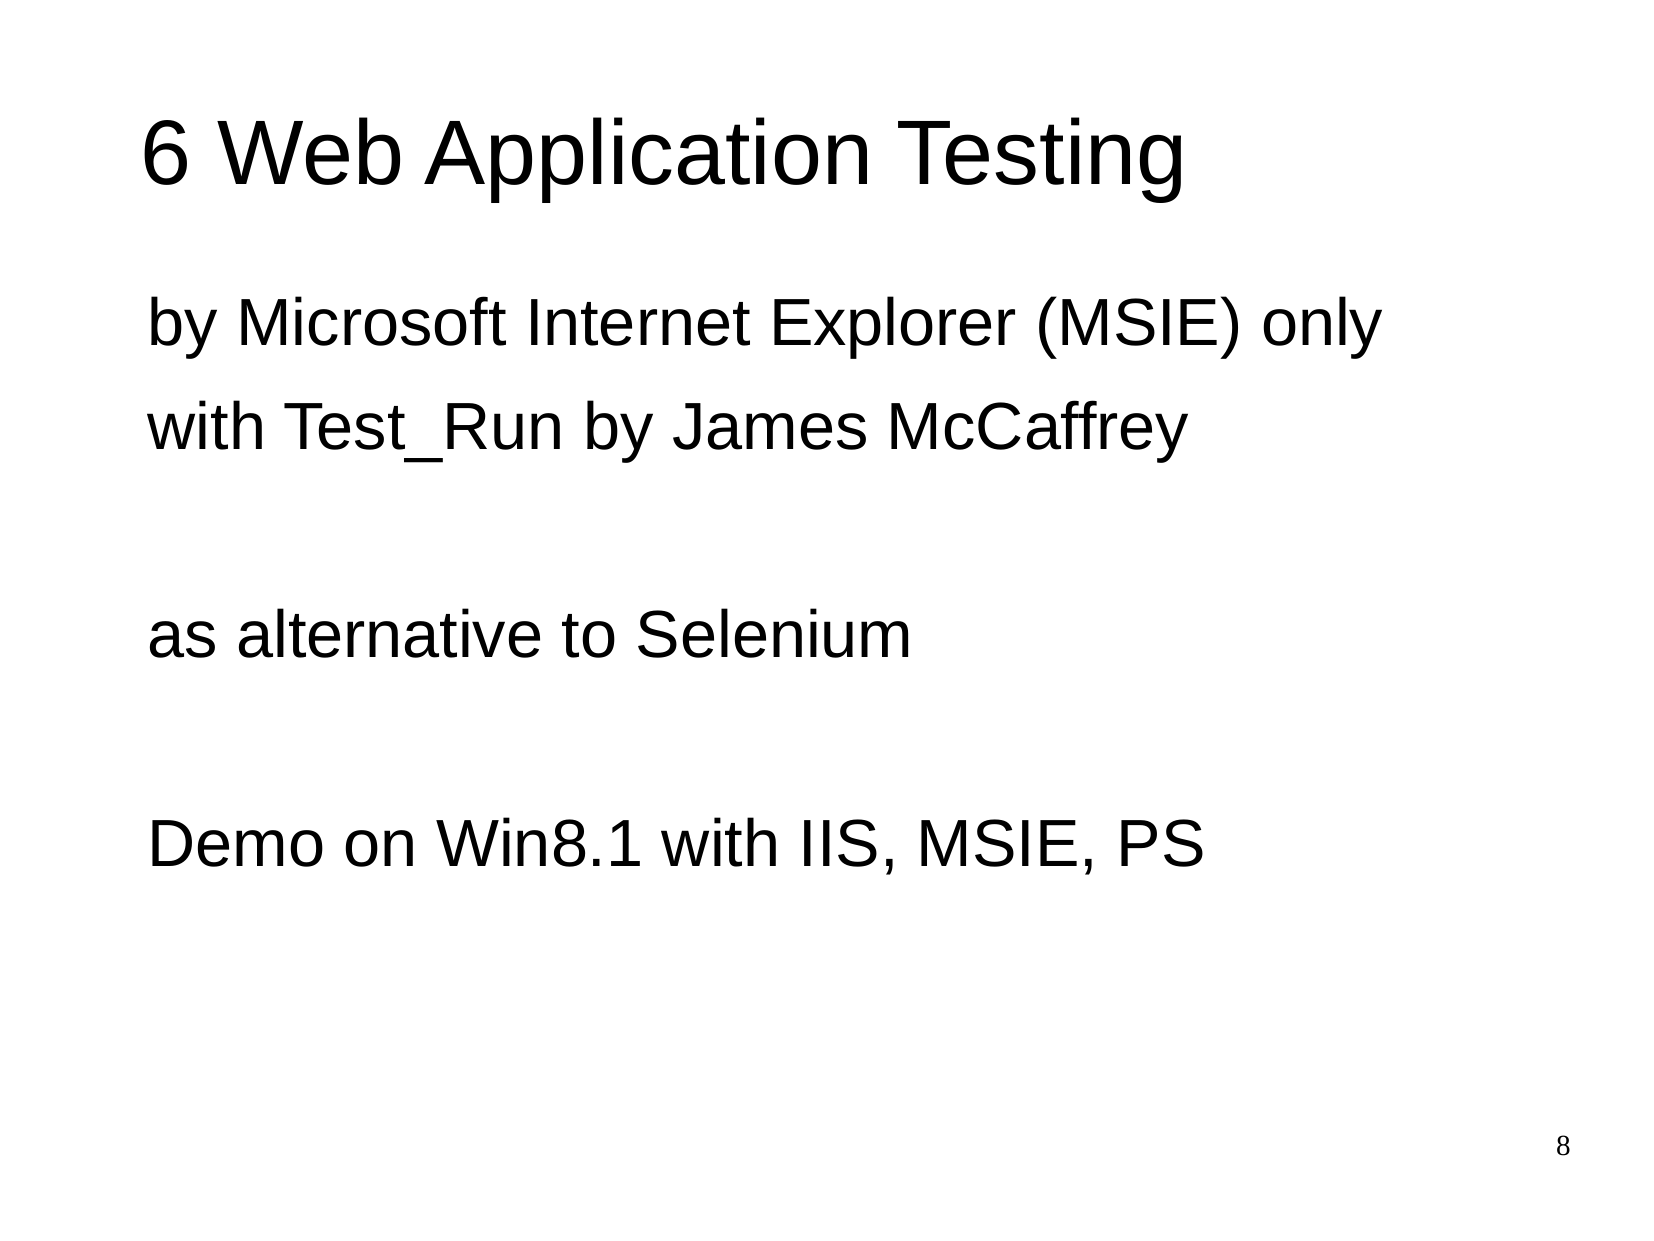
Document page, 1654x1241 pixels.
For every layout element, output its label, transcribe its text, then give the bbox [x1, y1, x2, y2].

list by Microsoft Internet Explorer (MSIE) only with Test_Run by James McCaffrey as alternative to Selenium Demo on Win8.1 with IIS, MSIE, PS [76, 284, 1565, 1004]
title 6 Web Application Testing [82, 49, 1571, 257]
